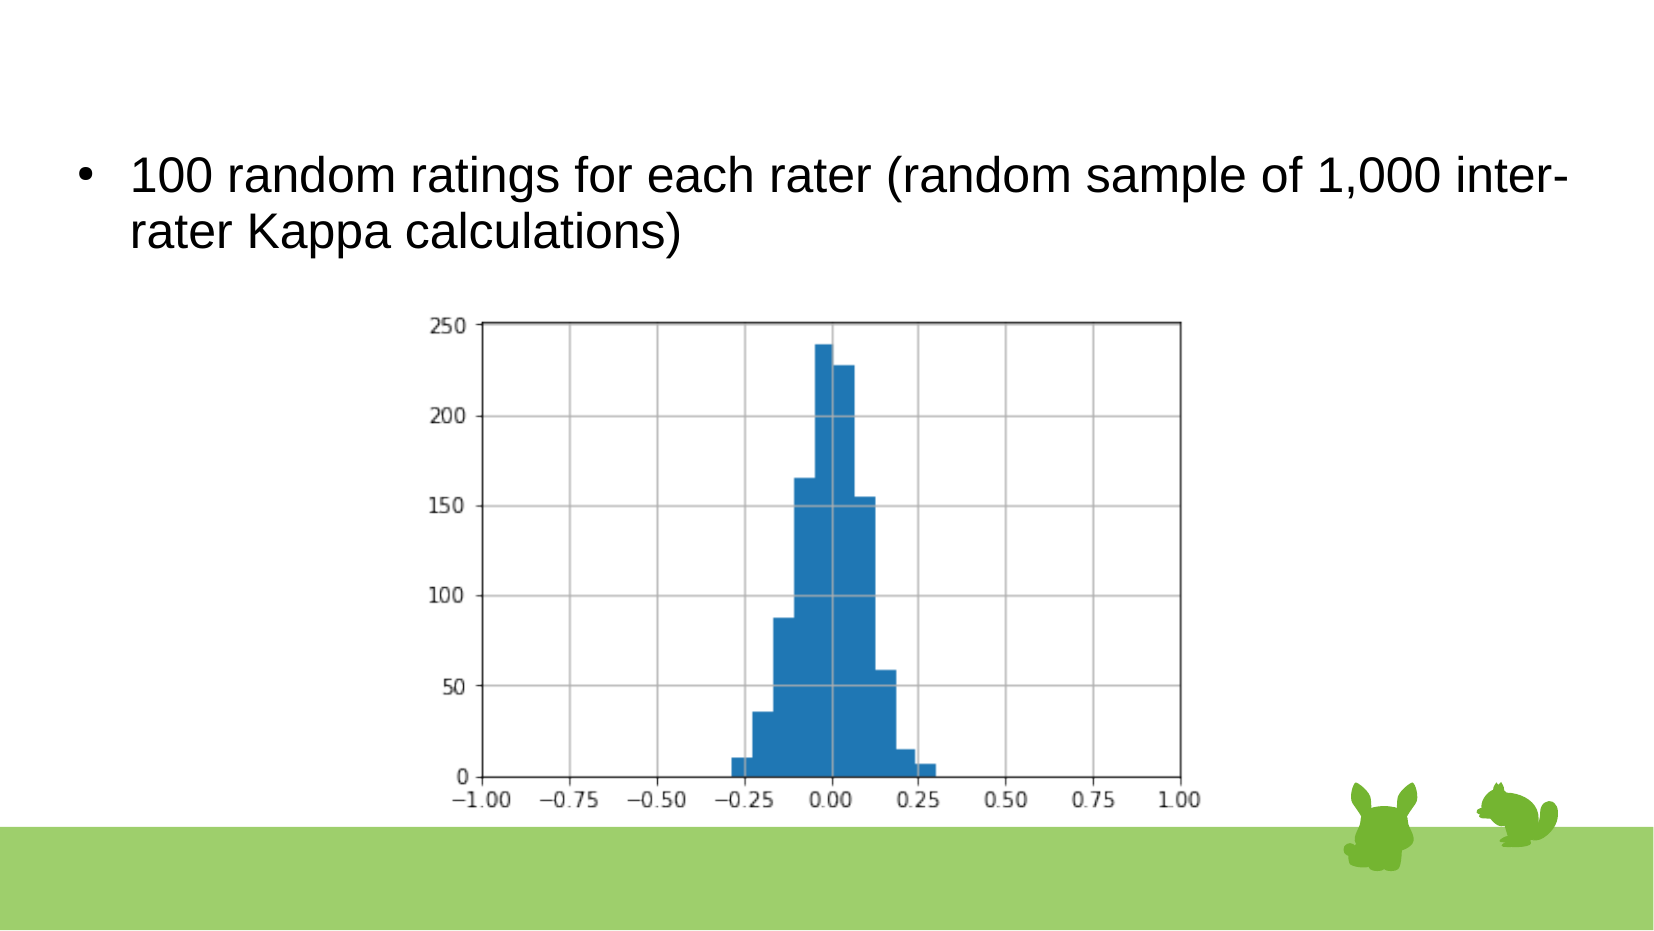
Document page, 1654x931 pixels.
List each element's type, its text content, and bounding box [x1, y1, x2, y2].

picture [413, 301, 1218, 827]
list 100 random ratings for each rater (random sample of 1,000 inter-rater Kappa calculations) [59, 147, 1571, 886]
